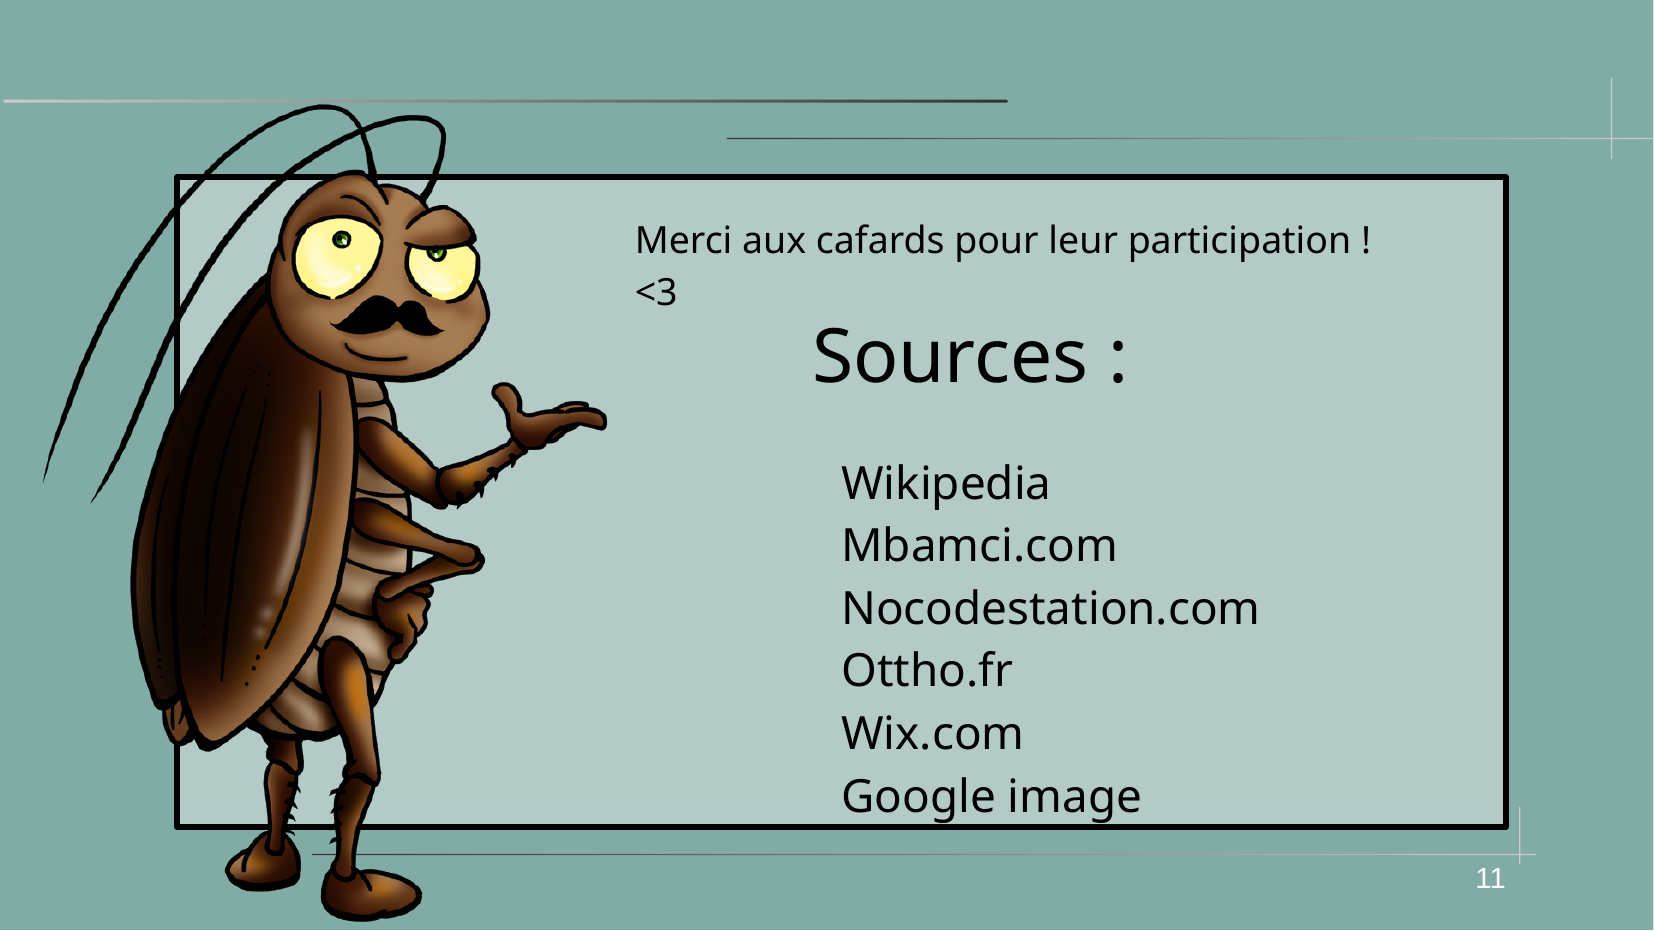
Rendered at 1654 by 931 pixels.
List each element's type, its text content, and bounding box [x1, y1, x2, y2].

text_box [697, 177, 1506, 827]
text_box Wikipedia Mbamci.com Nocodestation.com Ottho.fr Wix.com Google image [826, 442, 1477, 760]
text_box Sources : [797, 295, 1447, 393]
text_box [767, 88, 797, 160]
text_box Merci aux cafards pour leur participation ! <3 [620, 206, 1418, 263]
picture [0, 14, 697, 931]
